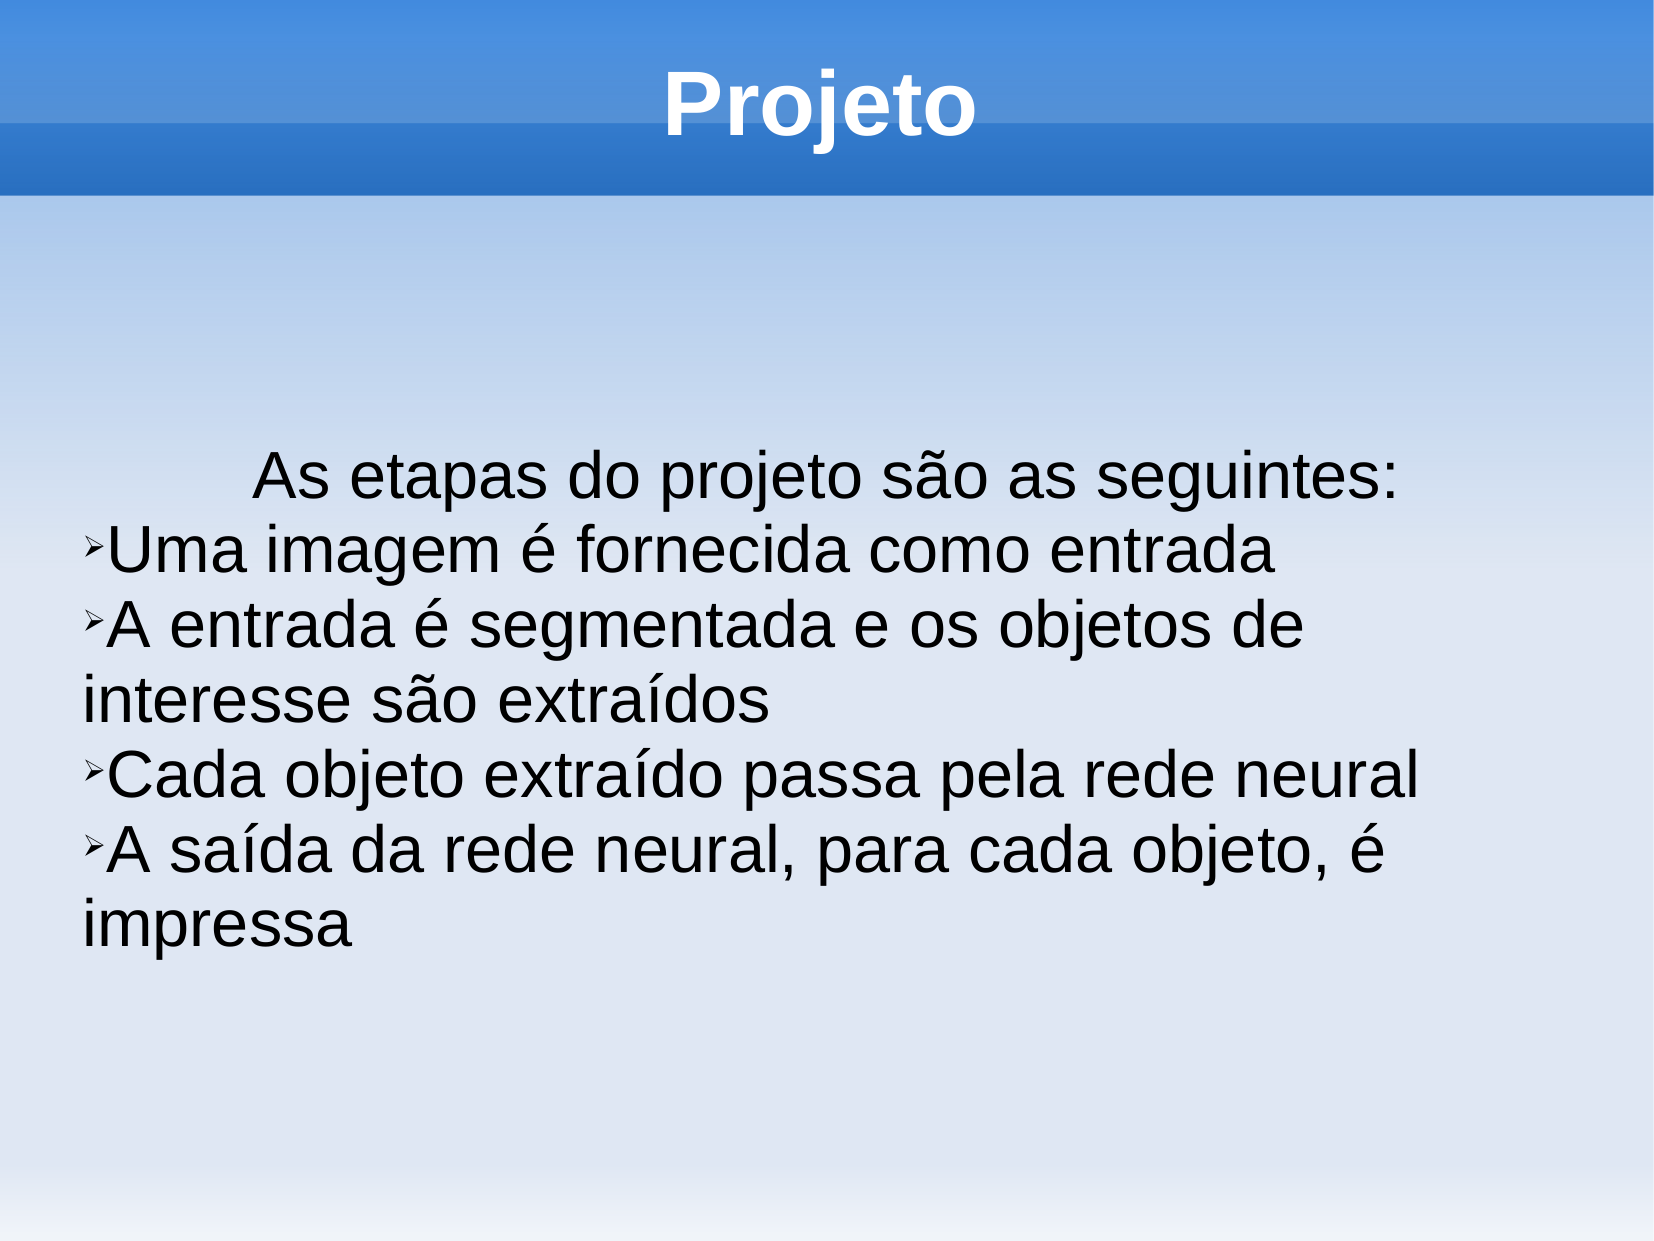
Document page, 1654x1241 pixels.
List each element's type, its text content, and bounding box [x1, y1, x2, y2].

subtitle As etapas do projeto são as seguintes: Uma imagem é fornecida como entrada A entrada é segmentada e os objetos de interesse são extraídos Cada objeto extraído passa pela rede neural A saída da rede neural, para cada objeto, é impressa [82, 297, 1571, 1102]
title Projeto [76, 7, 1565, 200]
picture [0, 0, 1654, 1241]
